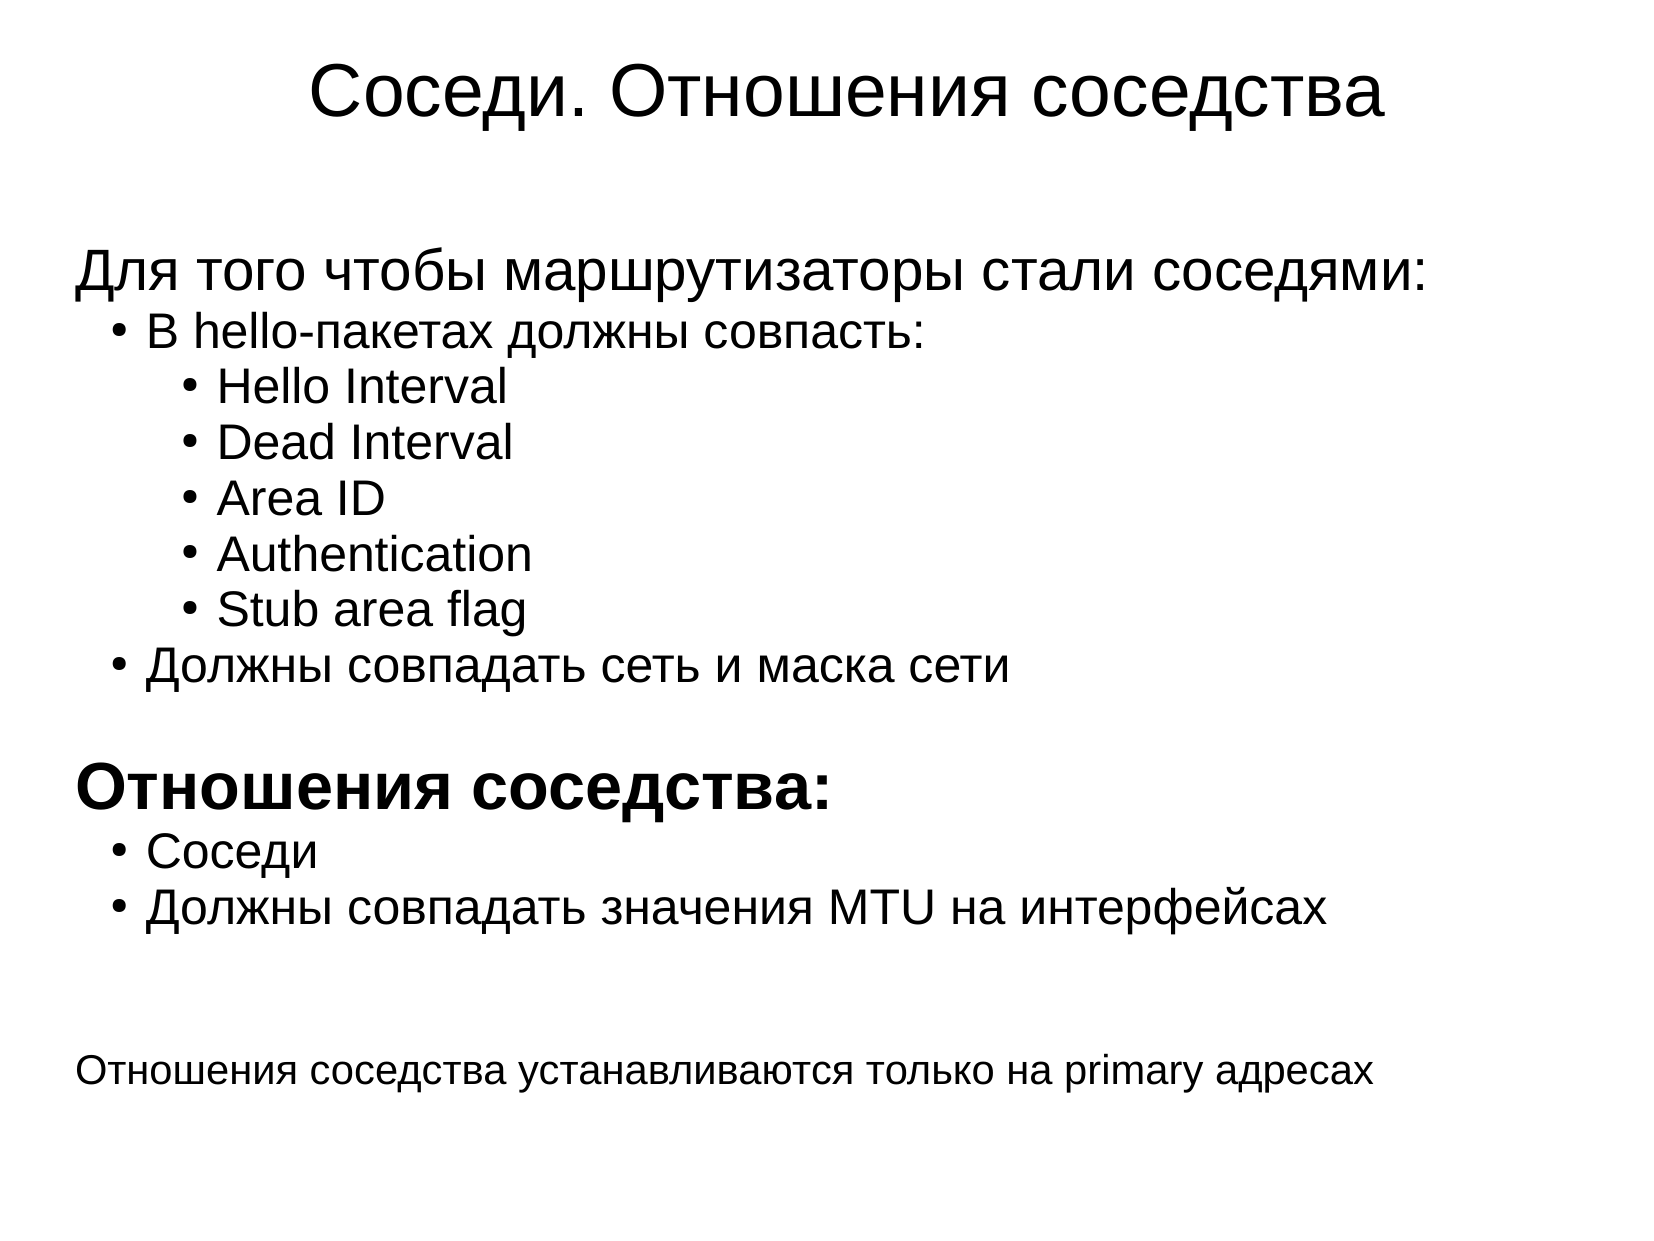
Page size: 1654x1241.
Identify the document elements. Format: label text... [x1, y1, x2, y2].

title Соседи. Отношения соседства [82, 48, 1613, 133]
text_box Для того чтобы маршрутизаторы стали соседями: В hello-пакетах должны совпасть: Hello Interval Dead Interval Area ID Authentication Stub area flag Должны совпадать сеть и маска сети Отношения соседства: Соседи Должны совпадать значения MTU на интерфейсах Отношения соседства устанавливаются только на primary адресах [75, 168, 1613, 1163]
